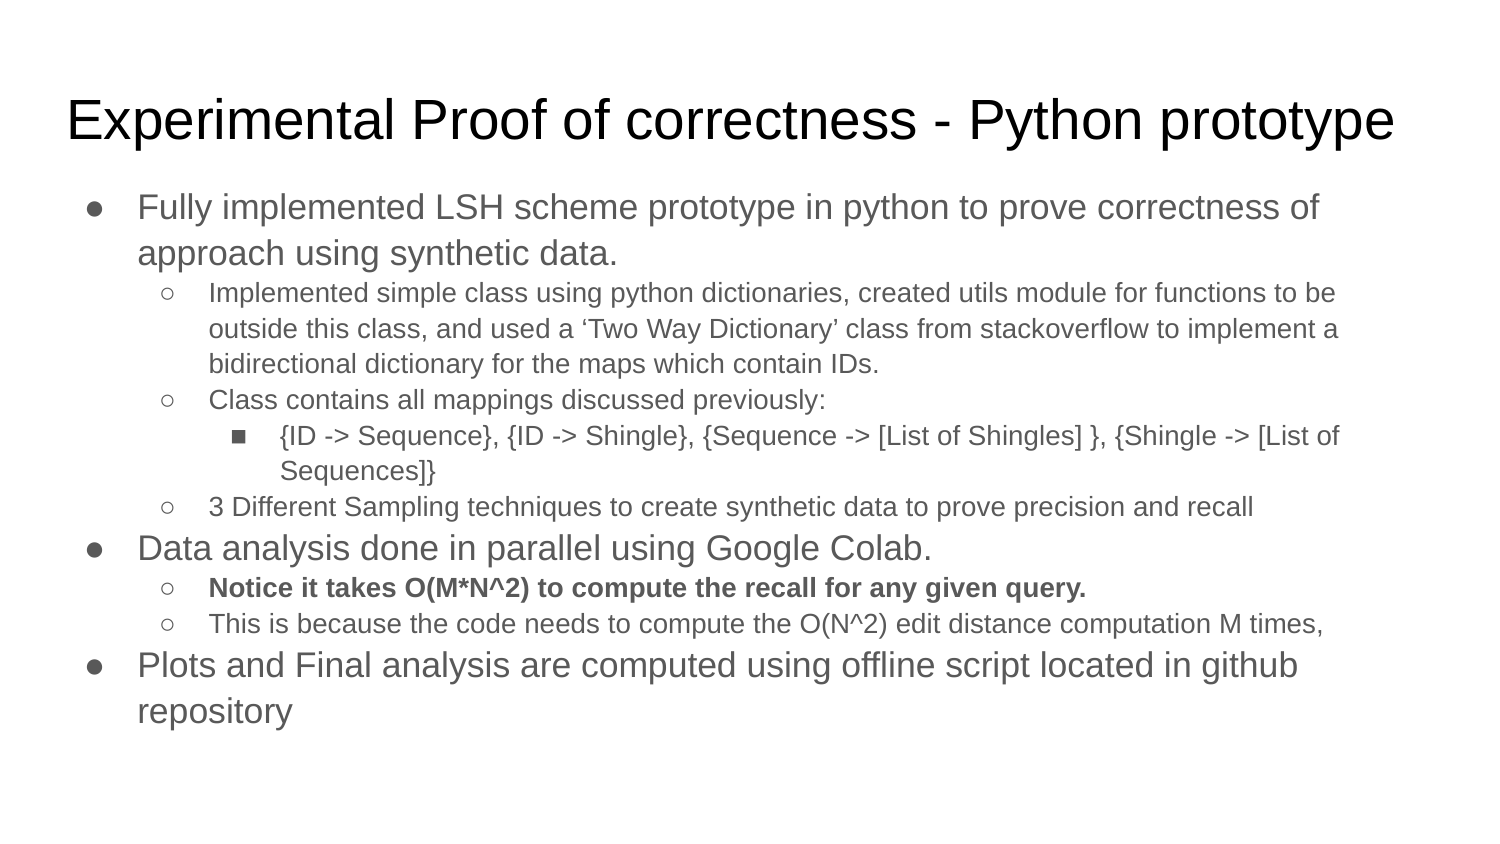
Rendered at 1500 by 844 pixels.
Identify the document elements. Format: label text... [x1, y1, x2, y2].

title Experimental Proof of correctness - Python prototype [51, 72, 1449, 166]
list Fully implemented LSH scheme prototype in python to prove correctness of approach using synthetic data. Implemented simple class using python dictionaries, created utils module for functions to be outside this class, and used a ‘Two Way Dictionary’ class from stackoverflow to implement a bidirectional dictionary for the maps which contain IDs. Class contains all mappings discussed previously: {ID -> Sequence}, {ID -> Shingle}, {Sequence -> [List of Shingles] }, {Shingle -> [List of Sequences]} 3 Different Sampling techniques to create synthetic data to prove precision and recall Data analysis done in parallel using Google Colab. Notice it takes O(M*N^2) to compute the recall for any given query. This is because the code needs to compute the O(N^2) edit distance computation M times, Plots and Final analysis are computed using offline script located in github repository [51, 166, 1449, 750]
